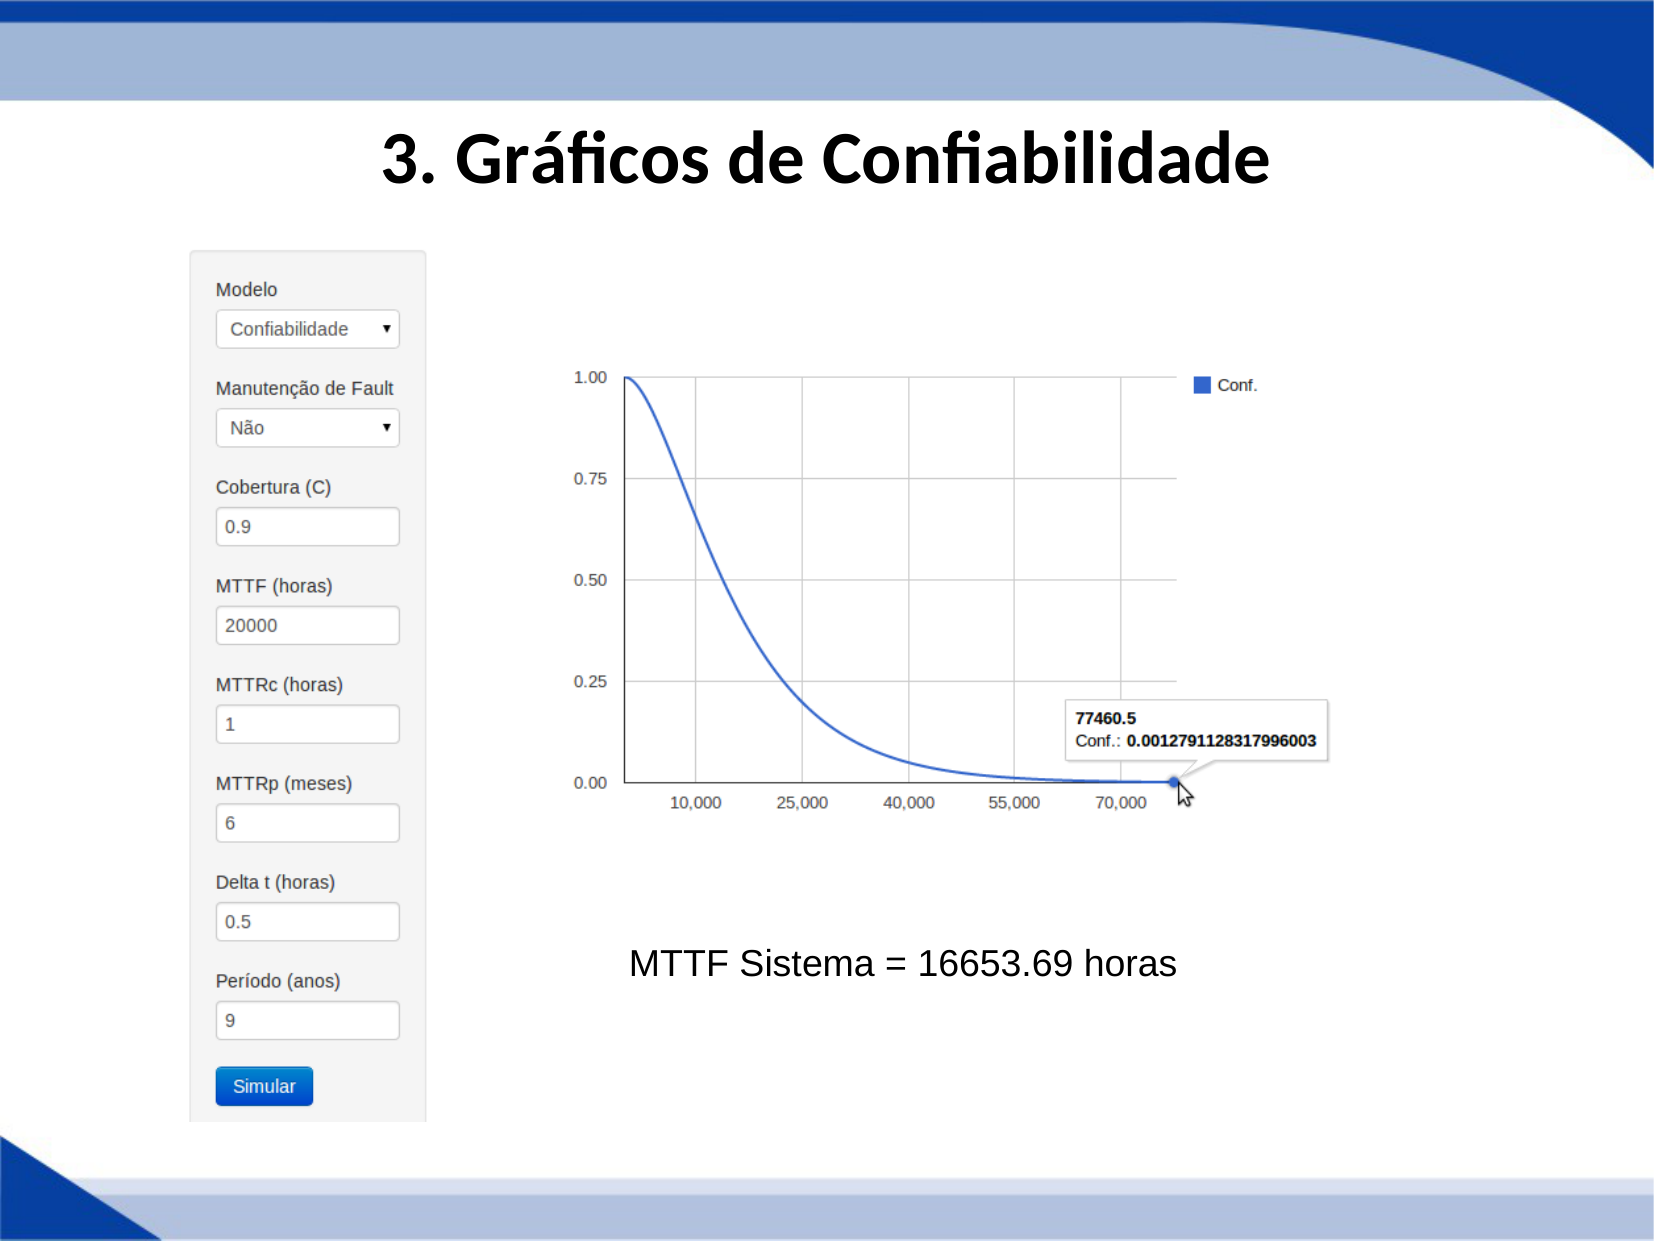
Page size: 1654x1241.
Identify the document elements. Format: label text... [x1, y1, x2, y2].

picture [0, 0, 1654, 1241]
title 3. Gráficos de Confiabilidade [82, 49, 1571, 257]
text_box MTTF Sistema = 16653.69 horas [614, 935, 1193, 993]
